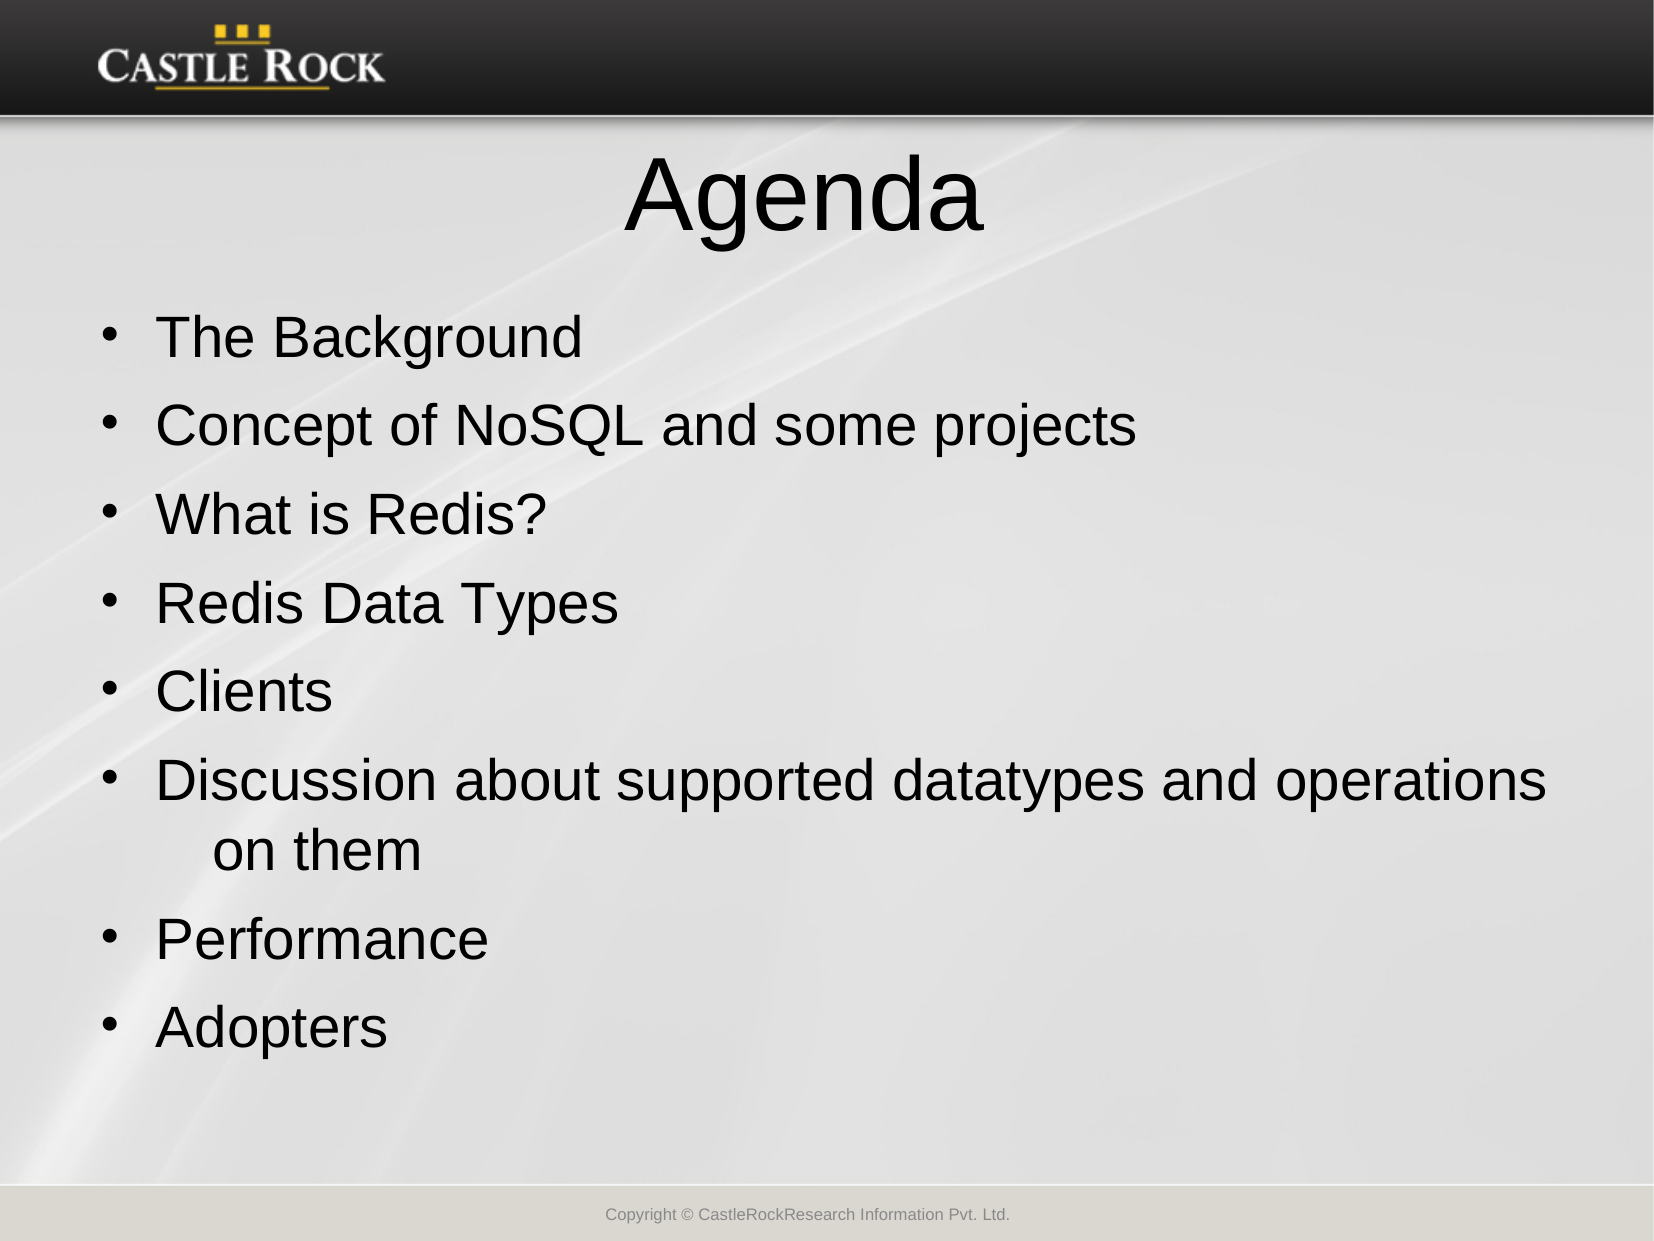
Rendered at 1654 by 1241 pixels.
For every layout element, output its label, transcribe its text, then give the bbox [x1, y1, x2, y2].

title Agenda [75, 77, 1564, 301]
list The Background Concept of NoSQL and some projects What is Redis? Redis Data Types Clients Discussion about supported datatypes and operations on them Performance Adopters [82, 290, 1571, 1111]
picture [0, 0, 1654, 1241]
